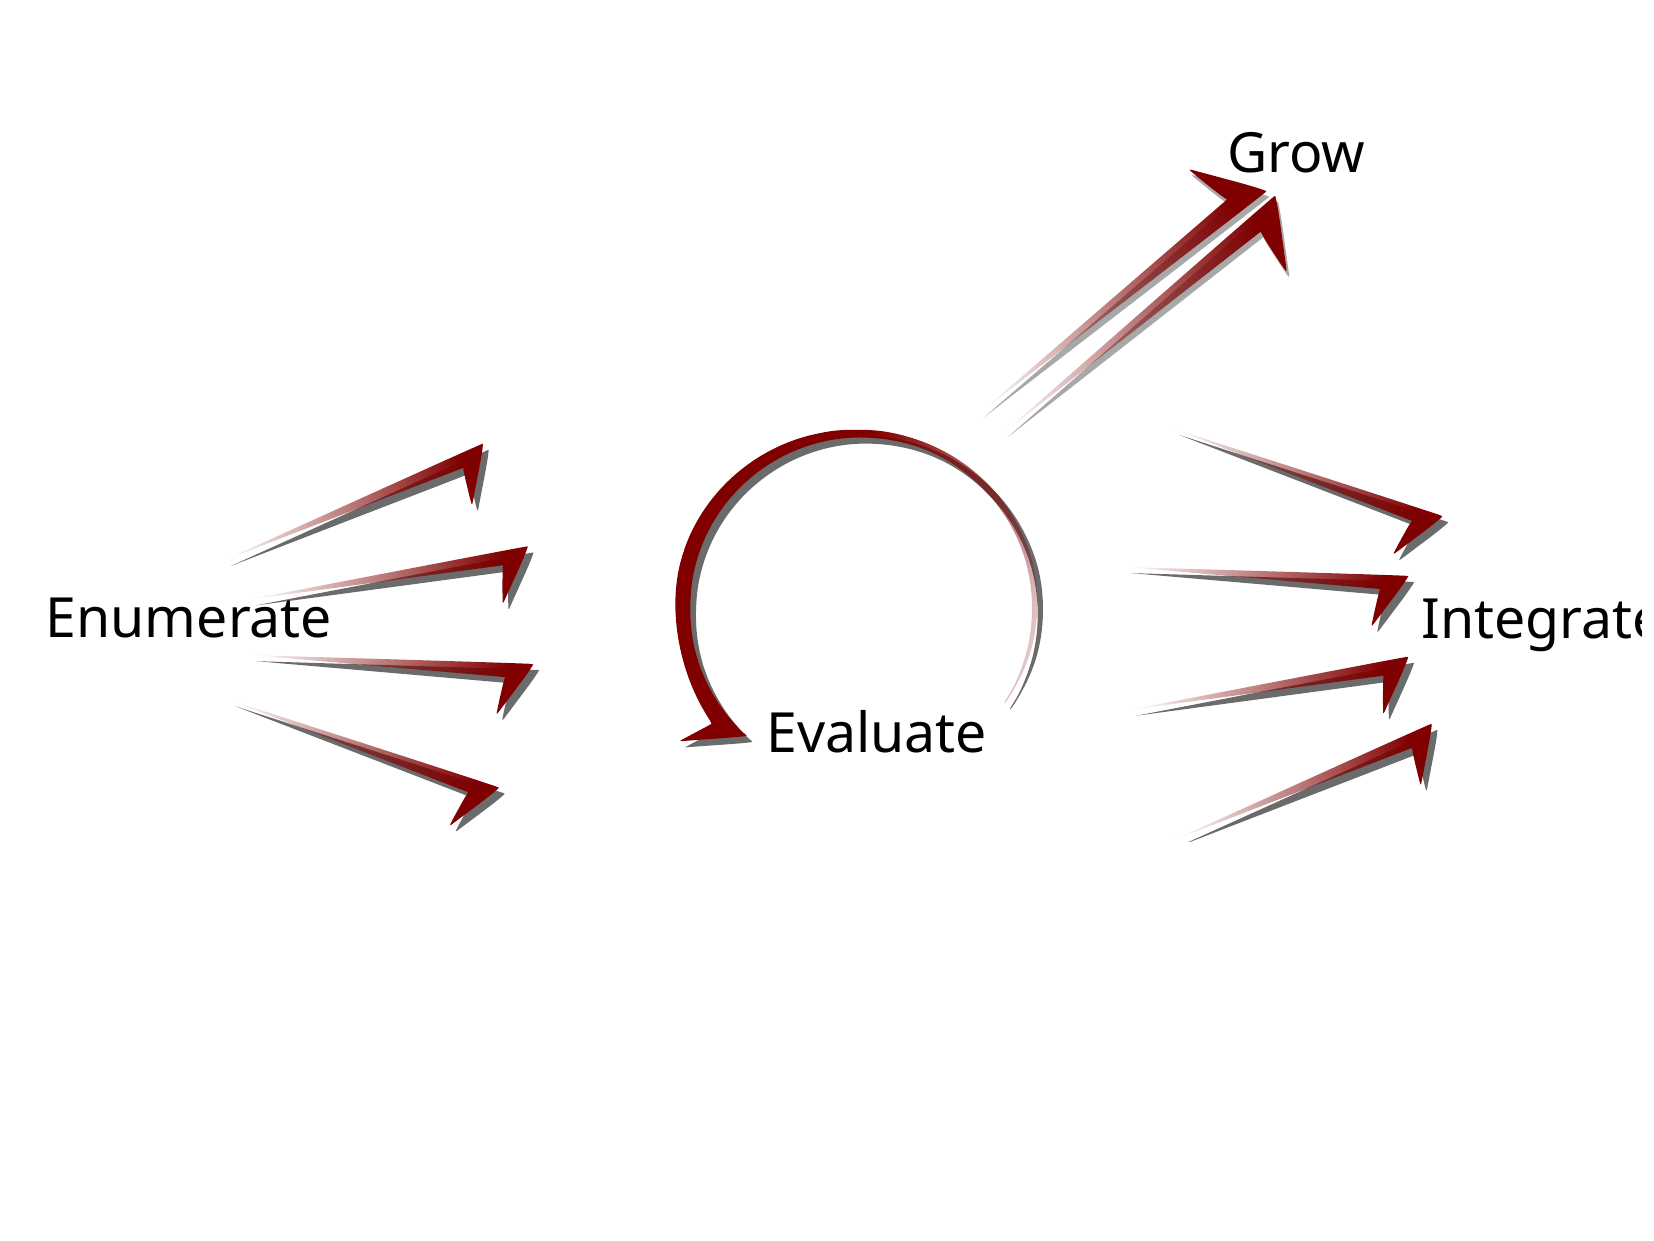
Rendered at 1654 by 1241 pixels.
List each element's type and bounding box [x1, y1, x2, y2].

picture [0, 120, 1642, 842]
